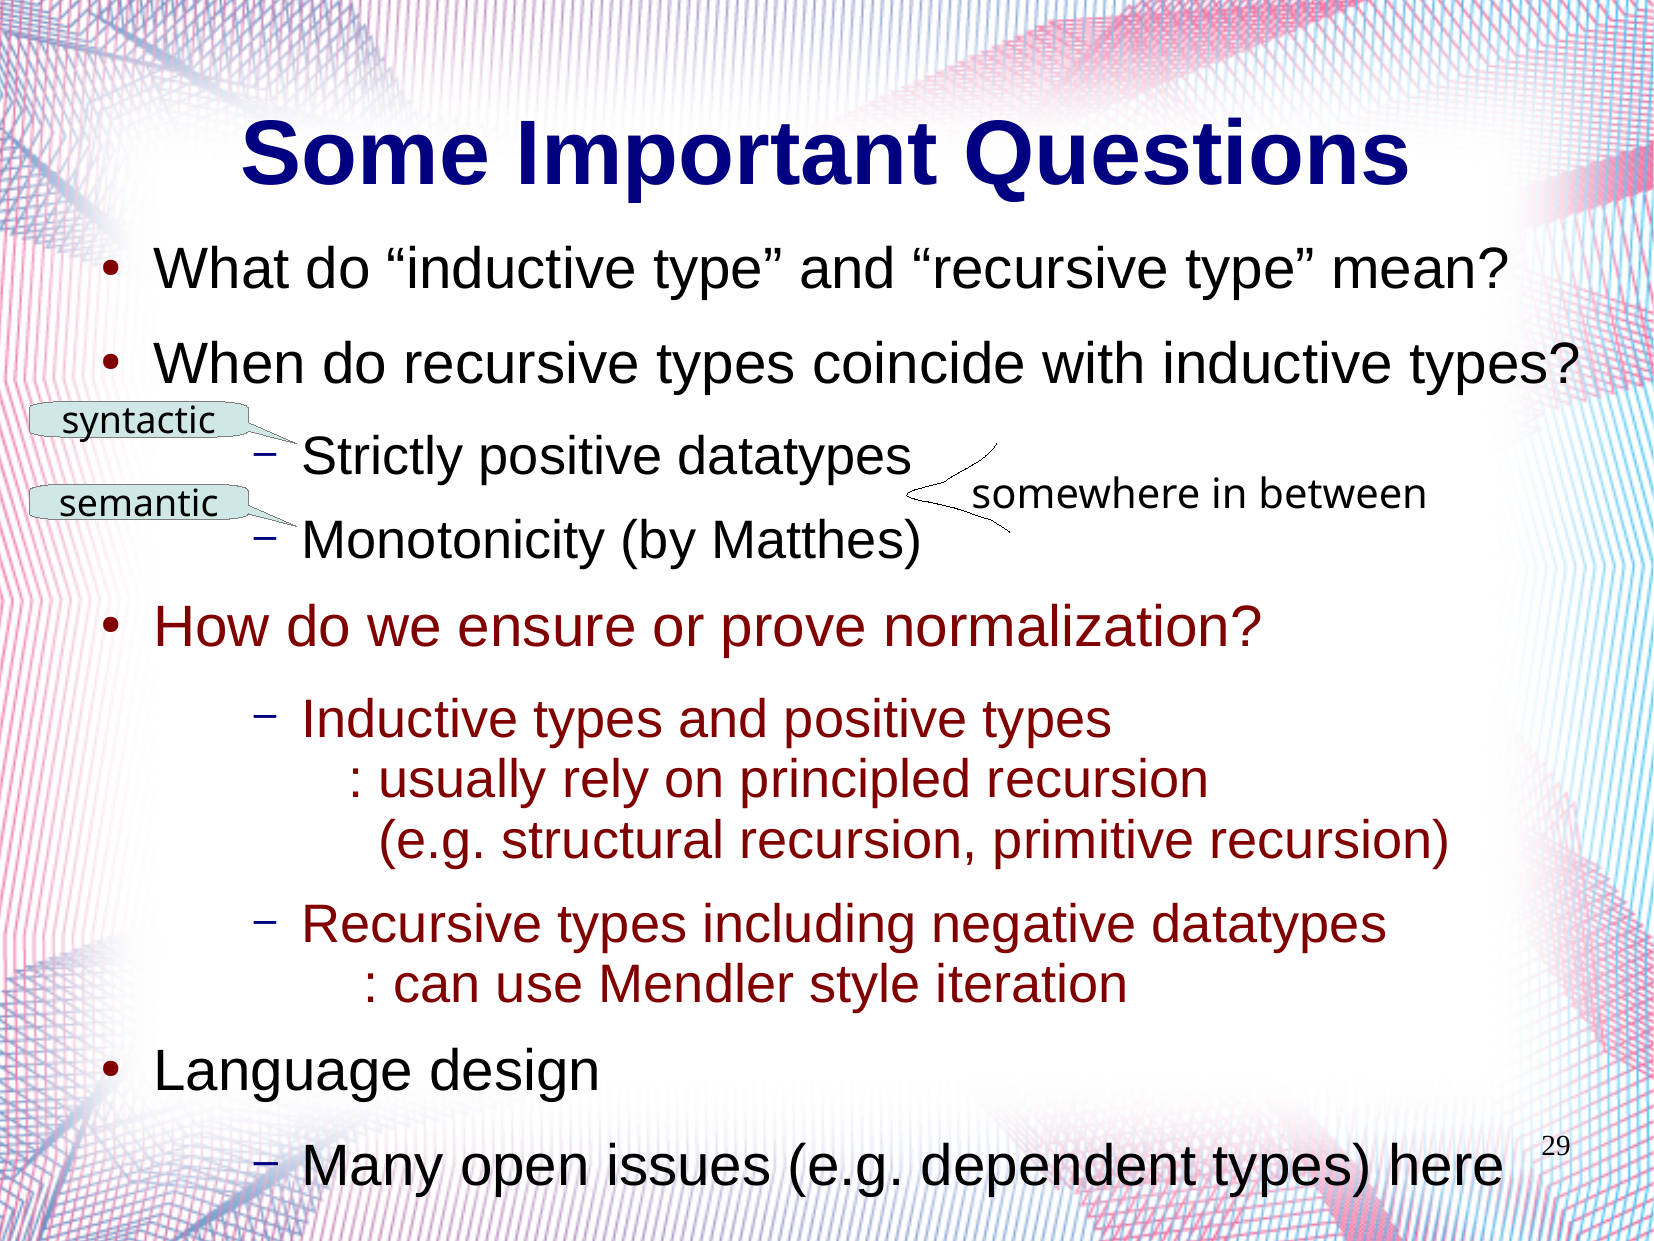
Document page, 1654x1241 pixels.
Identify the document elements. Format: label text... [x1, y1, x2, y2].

list What do “inductive type” and “recursive type” mean? When do recursive types coincide with inductive types? Strictly positive datatypes Monotonicity (by Matthes) How do we ensure or prove normalization? Inductive types and positive types : usually rely on principled recursion (e.g. structural recursion, primitive recursion) Recursive types including negative datatypes : can use Mendler style iteration Language design Many open issues (e.g. dependent types) here [64, 236, 1589, 1198]
text_box somewhere in between [956, 456, 1312, 520]
title Some Important Questions [82, 49, 1571, 236]
picture [0, 0, 1654, 1241]
text_box semantic [29, 484, 297, 527]
text_box syntactic [29, 401, 297, 444]
